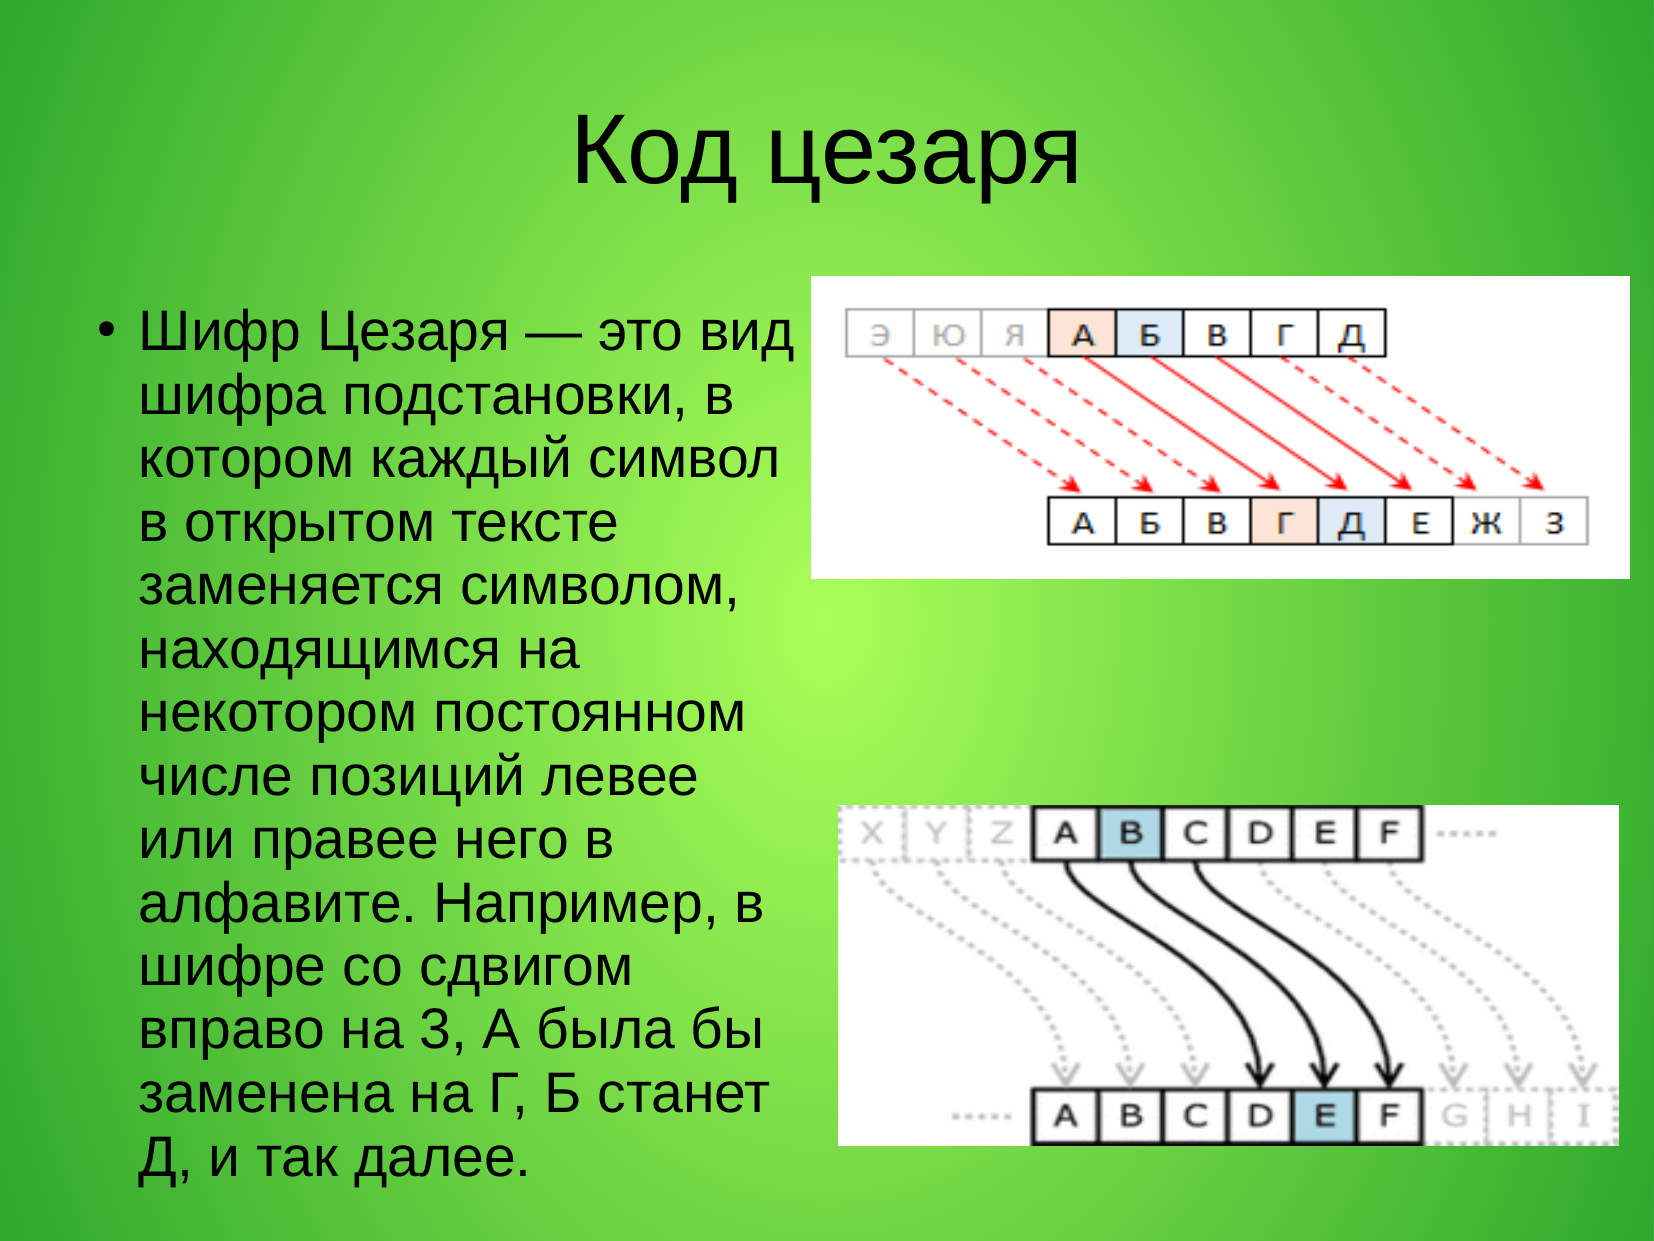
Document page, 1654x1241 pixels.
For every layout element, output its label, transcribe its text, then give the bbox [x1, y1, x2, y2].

picture [811, 276, 1630, 579]
title Код цезаря [82, 47, 1571, 252]
picture [838, 805, 1619, 1146]
list Шифр Цезаря — это вид шифра подстановки, в котором каждый символ в открытом тексте заменяется символом, находящимся на некотором постоянном числе позиций левее или правее него в алфавите. Например, в шифре со сдвигом вправо на 3, А была бы заменена на Г, Б станет Д, и так далее. [82, 299, 809, 1193]
